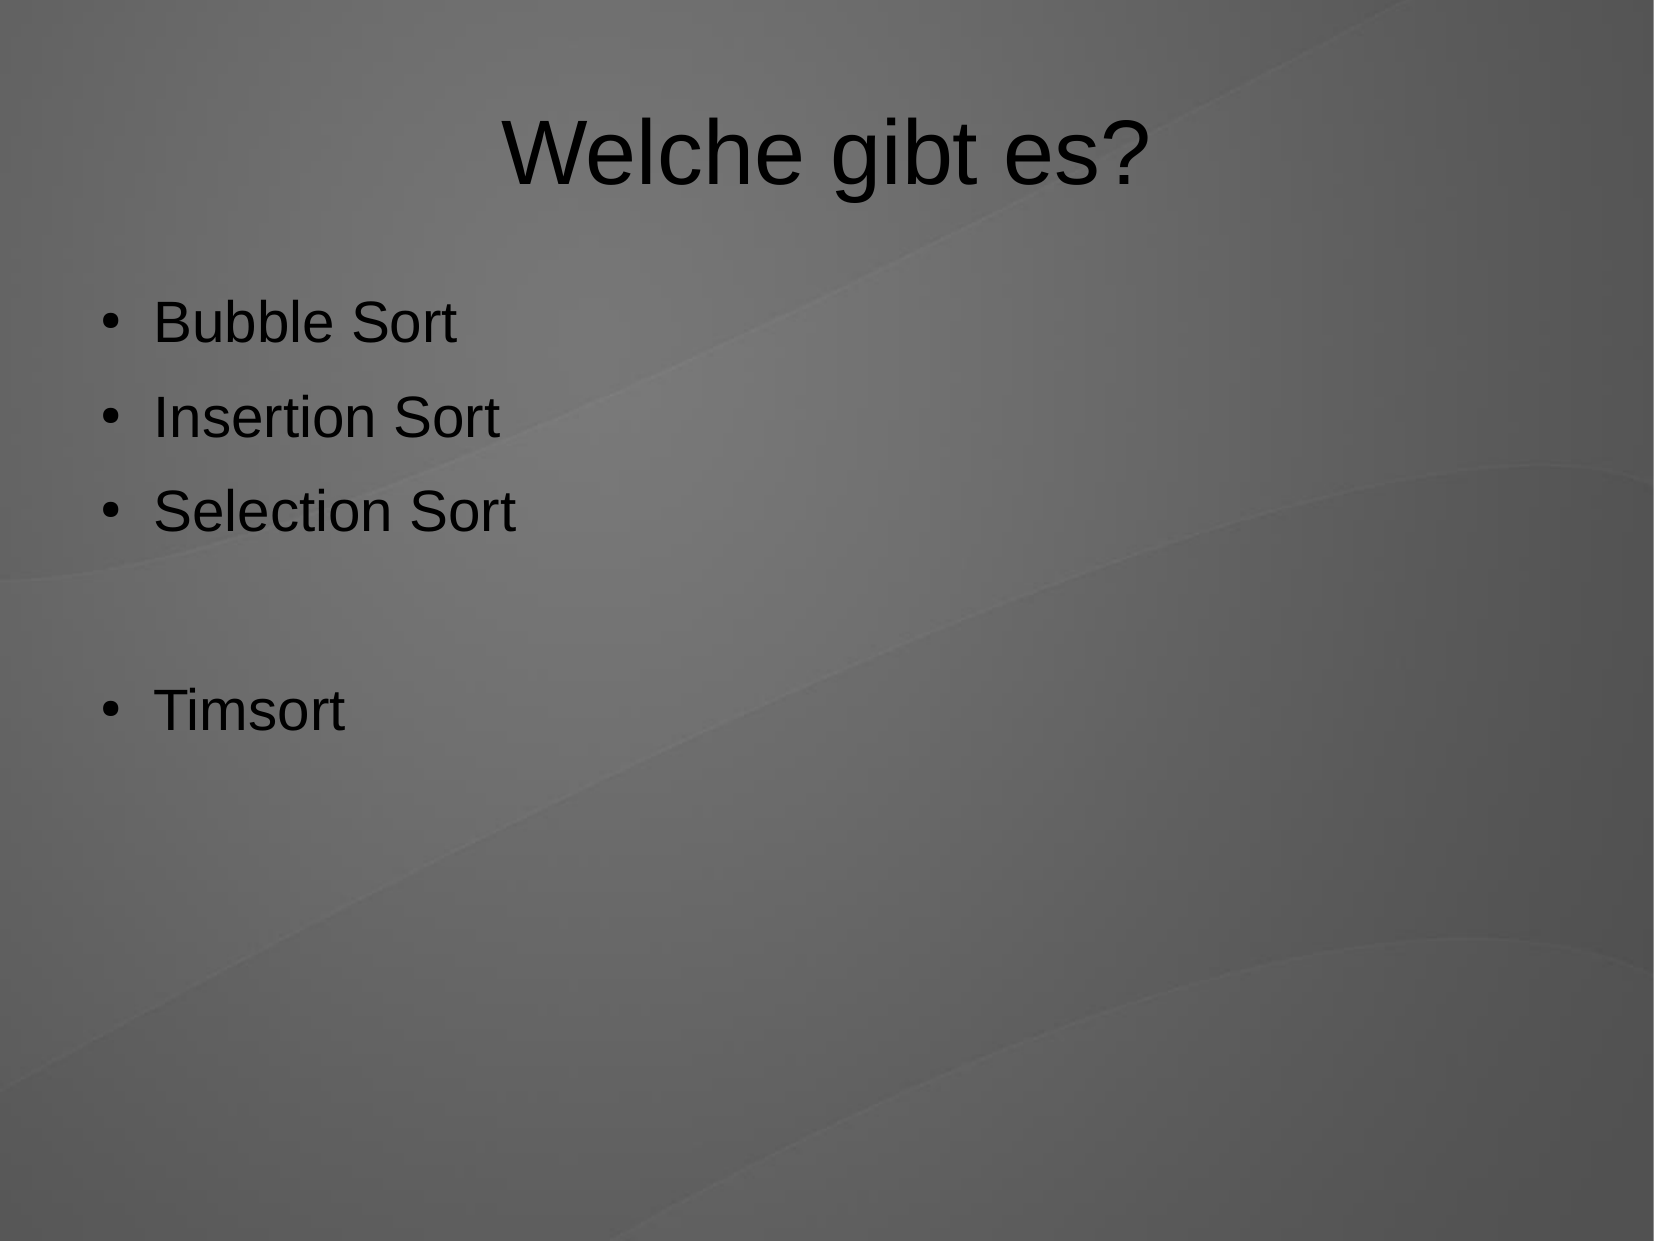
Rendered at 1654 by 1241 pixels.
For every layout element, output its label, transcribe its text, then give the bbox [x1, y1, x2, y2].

title Welche gibt es? [82, 49, 1571, 257]
picture [0, 0, 1654, 1241]
list Bubble Sort Insertion Sort Selection Sort Timsort [82, 290, 1571, 1010]
